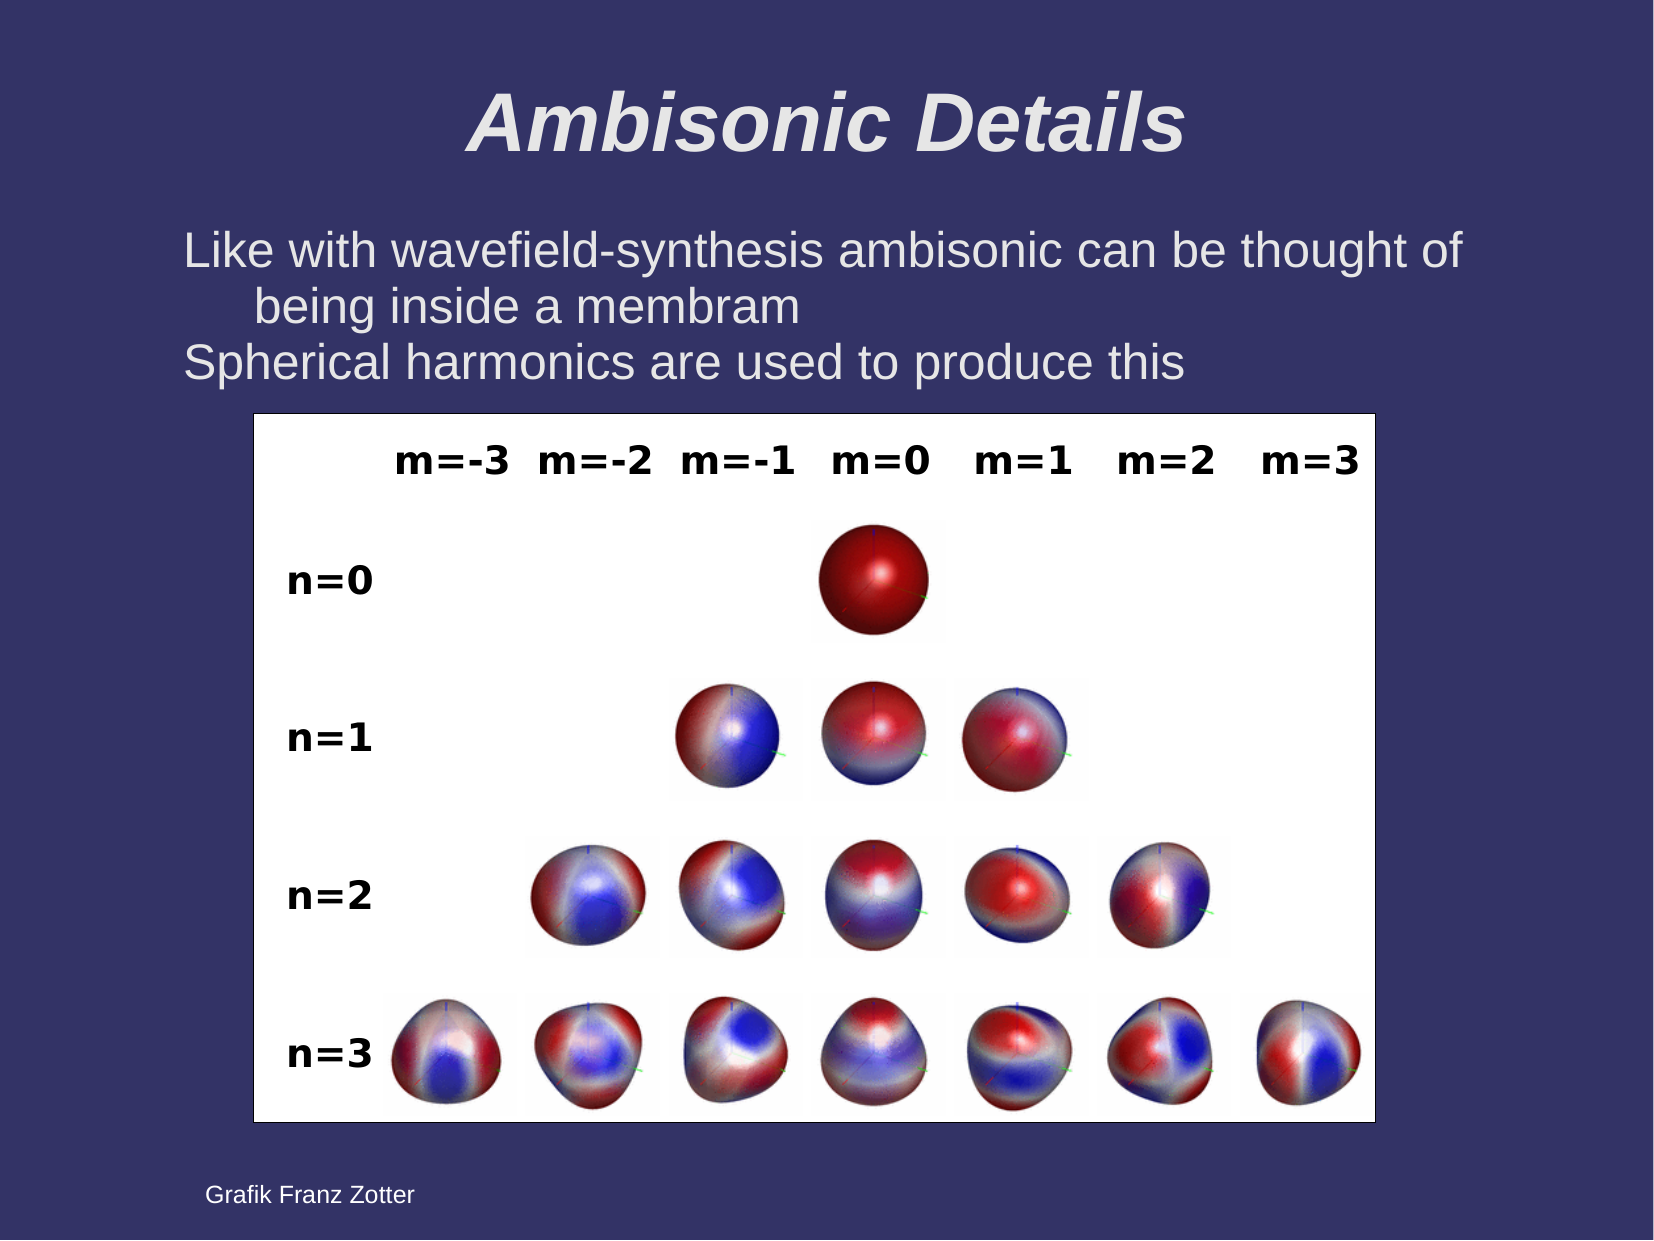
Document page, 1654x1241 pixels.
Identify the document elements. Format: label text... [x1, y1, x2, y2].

list Like with wavefield-synthesis ambisonic can be thought of being inside a membram Spherical harmonics are used to produce this [171, 222, 1560, 414]
title Ambisonic Details [121, 19, 1534, 227]
chart [281, 436, 1399, 1137]
text_box [253, 413, 1376, 1123]
text_box Grafik Franz Zotter [205, 1181, 443, 1211]
